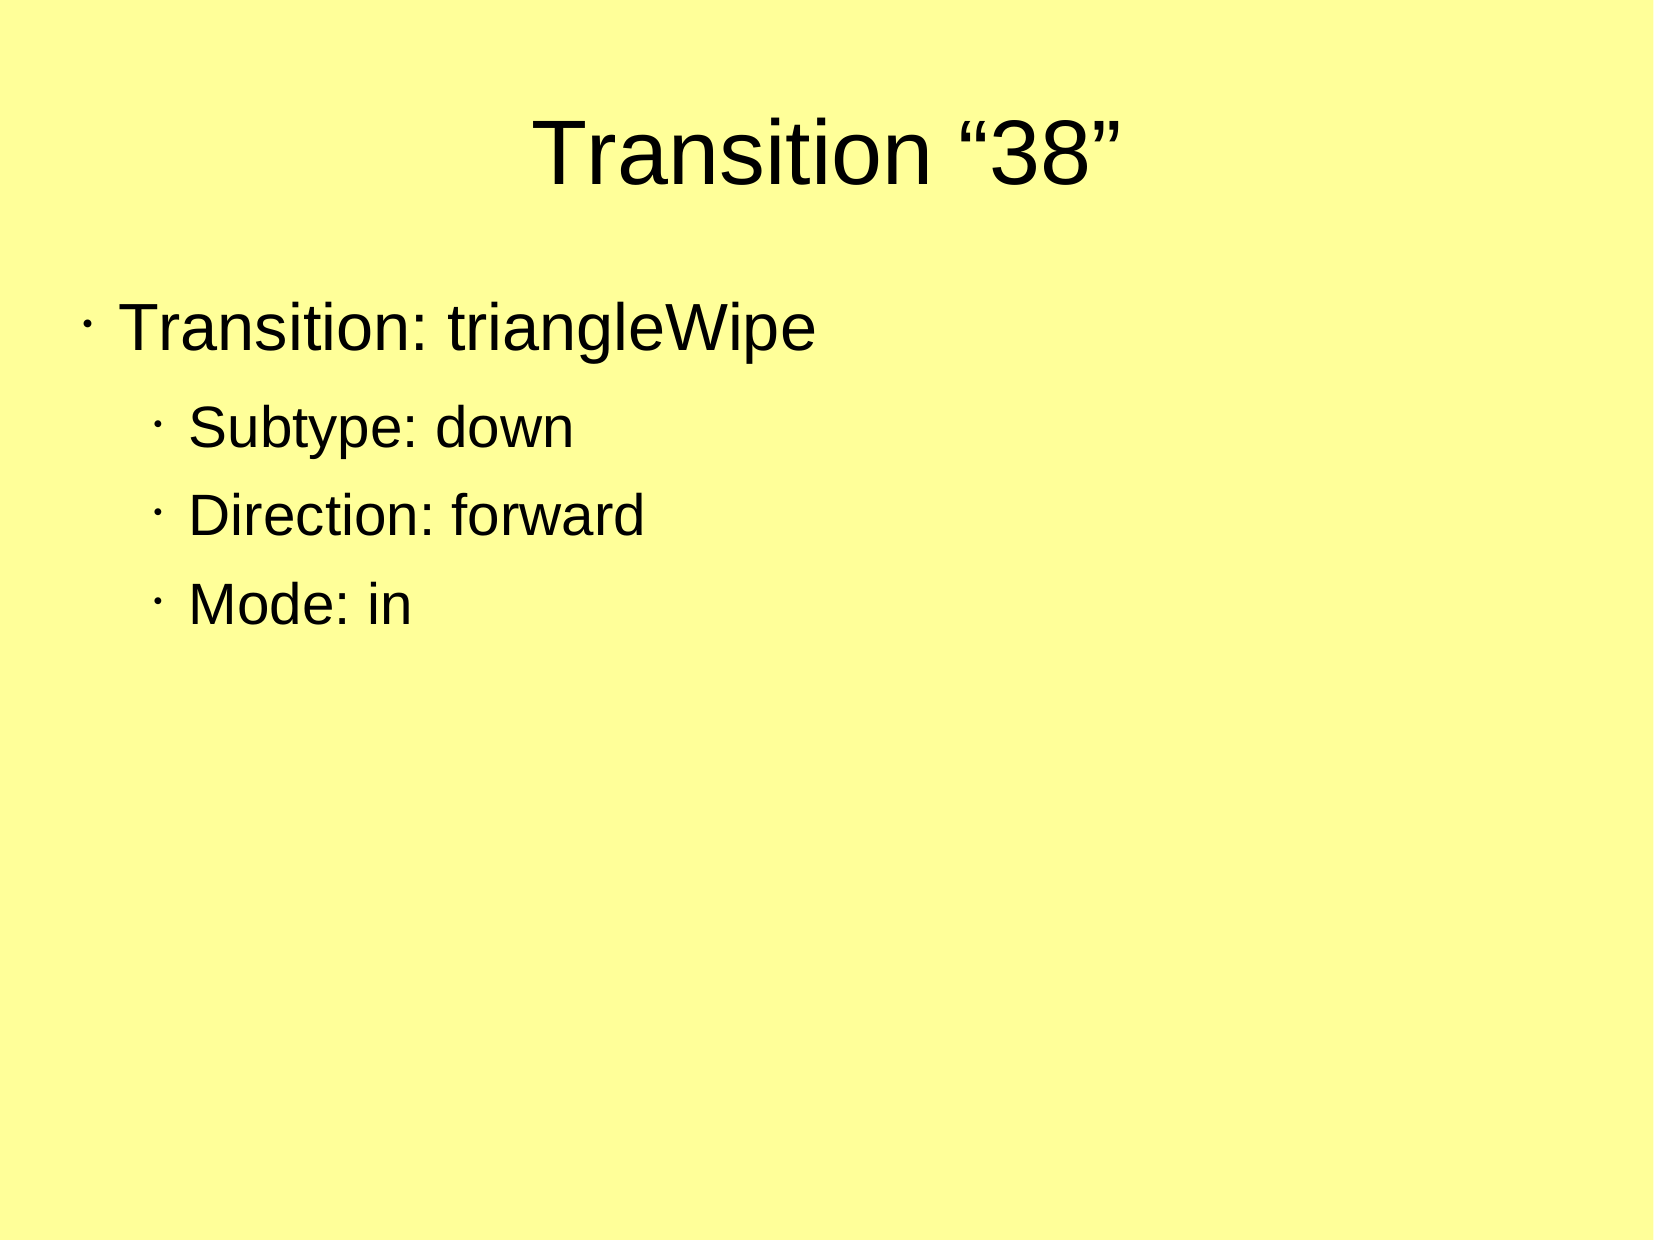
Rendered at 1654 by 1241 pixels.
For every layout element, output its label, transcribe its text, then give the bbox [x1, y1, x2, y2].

title Transition “38” [82, 49, 1571, 257]
list Transition: triangleWipe Subtype: down Direction: forward Mode: in [82, 290, 1571, 1080]
